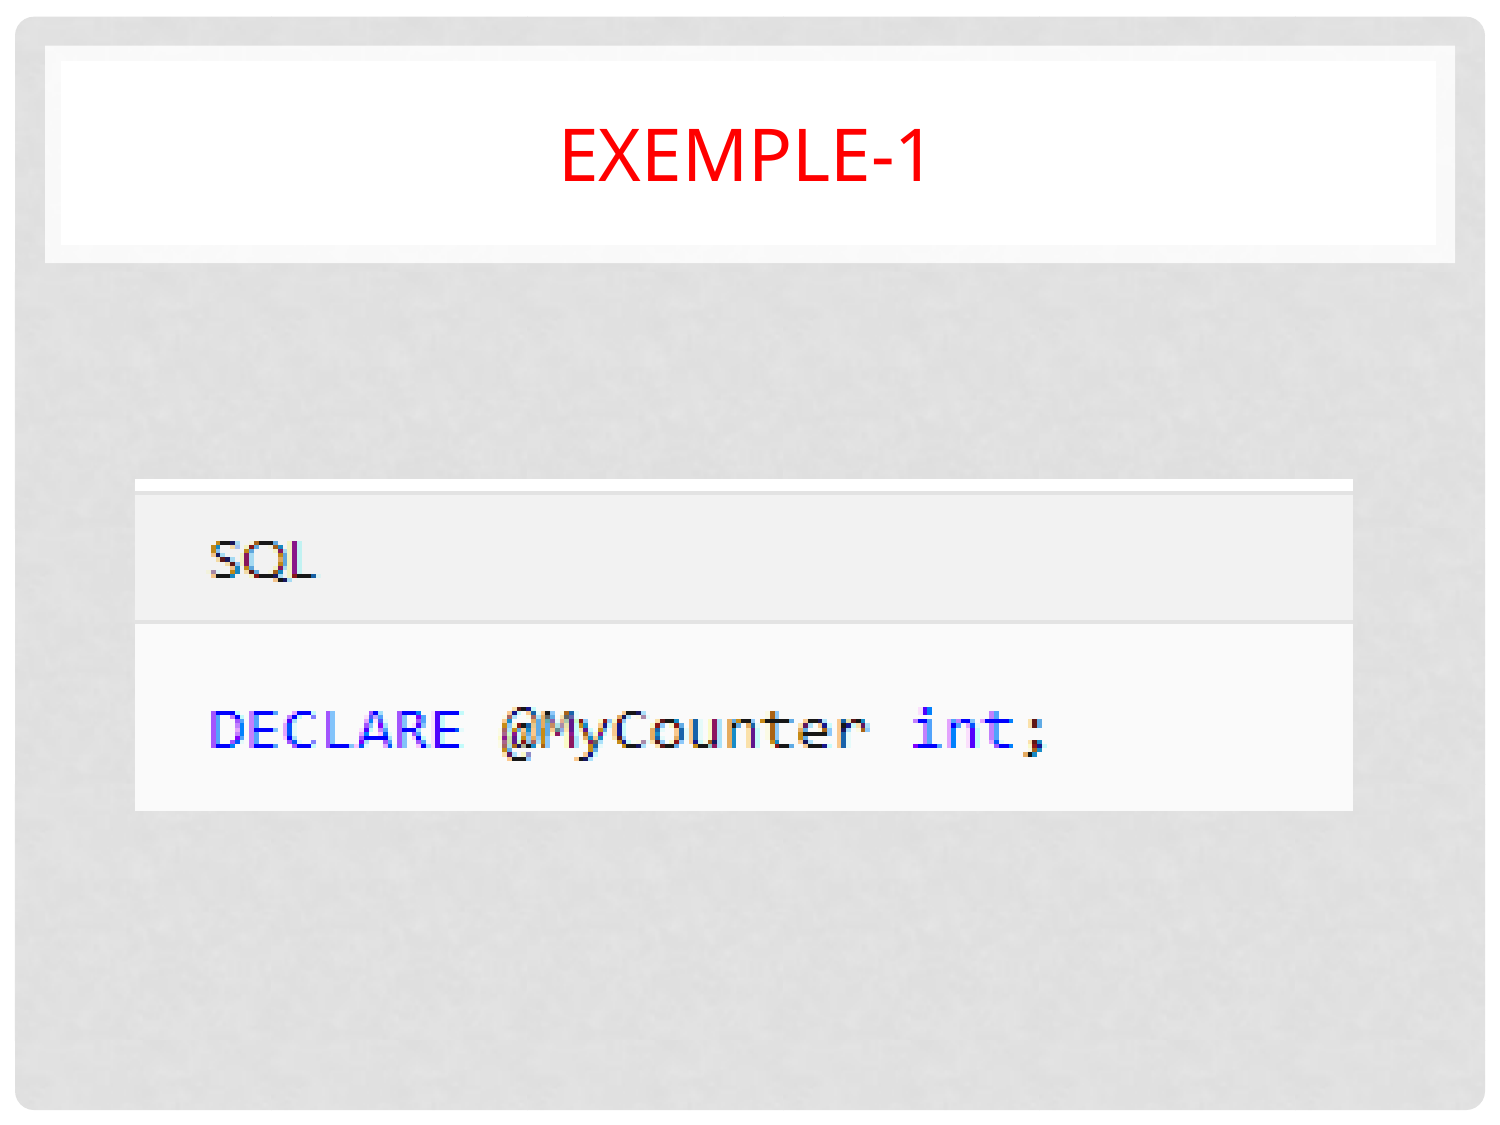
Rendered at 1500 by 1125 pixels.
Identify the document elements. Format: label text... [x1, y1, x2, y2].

picture [135, 479, 1353, 811]
title Exemple-1 [69, 66, 1426, 238]
